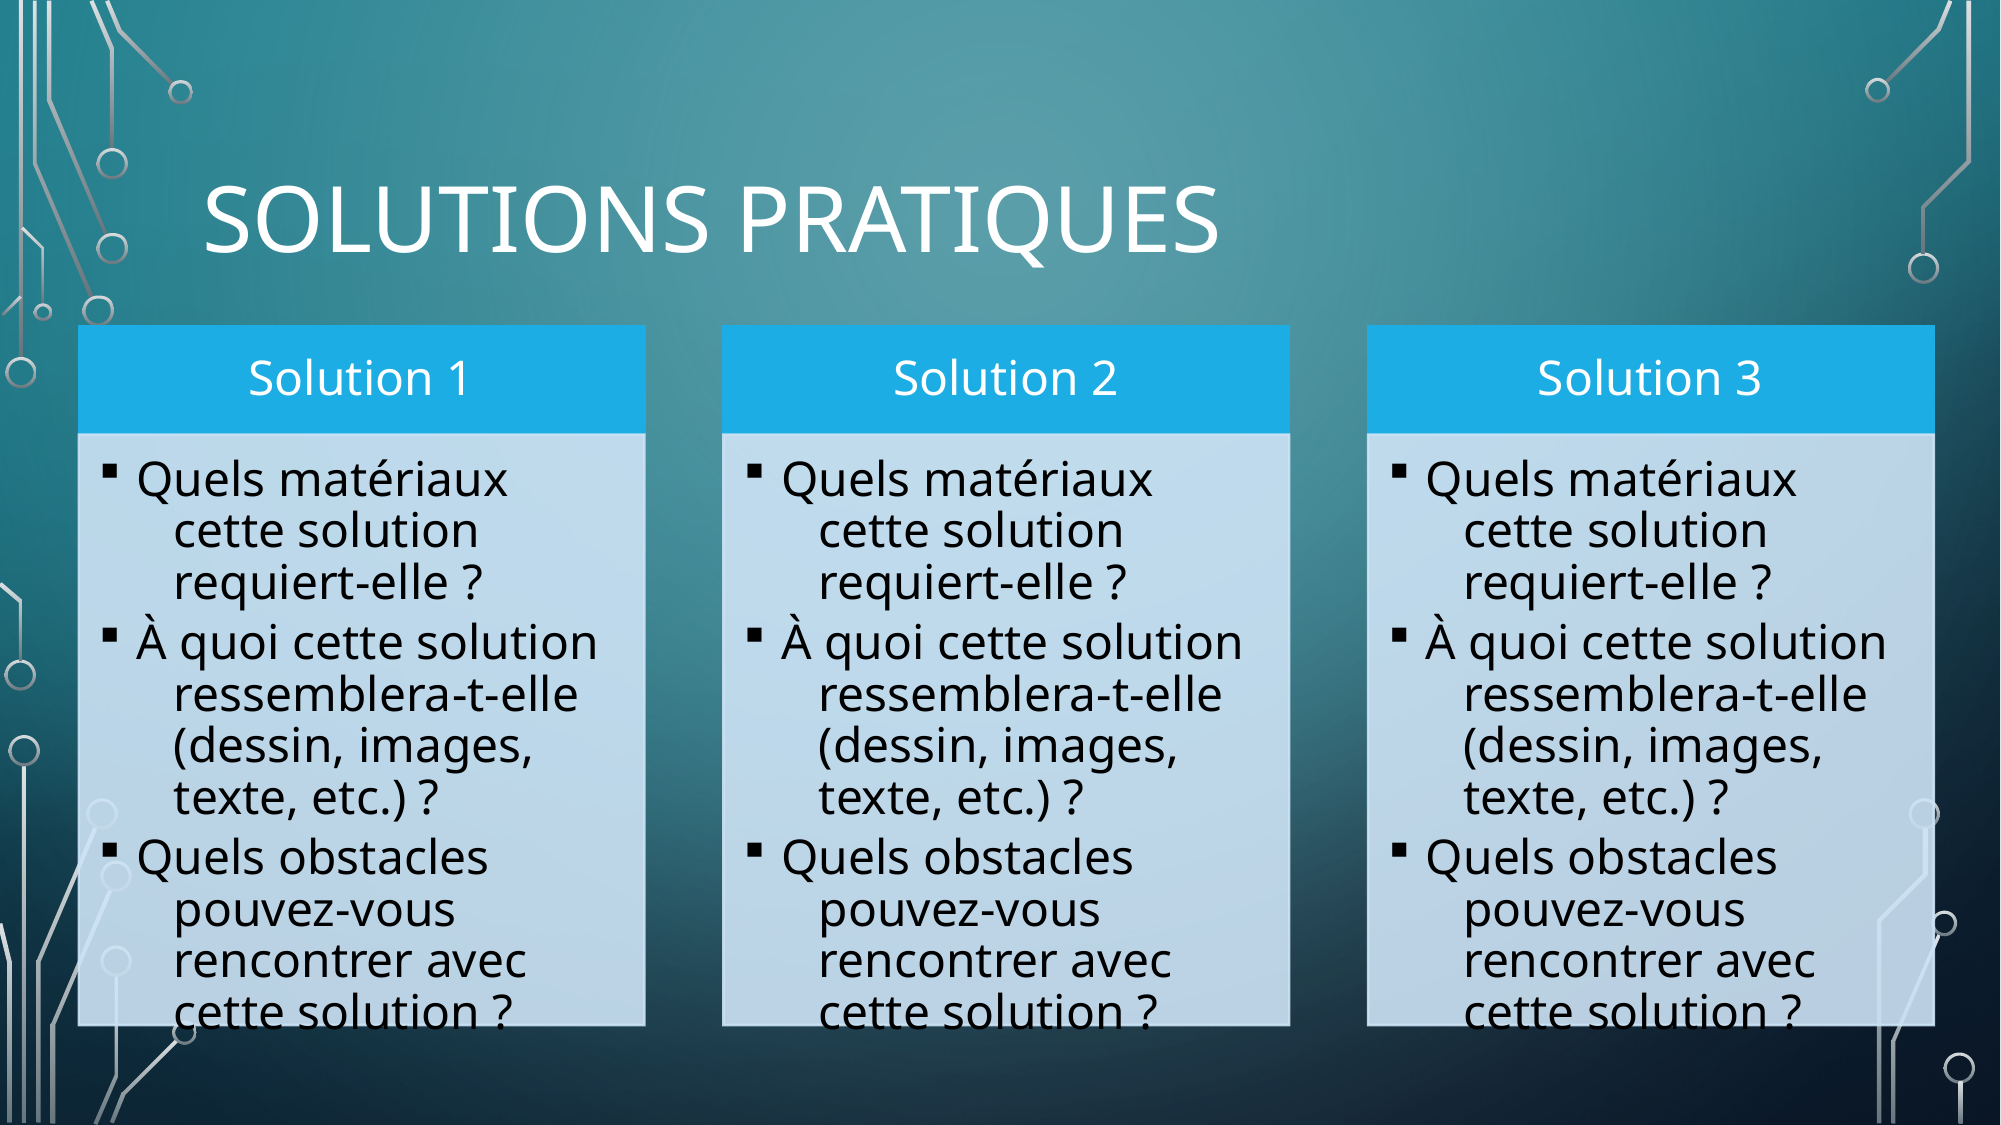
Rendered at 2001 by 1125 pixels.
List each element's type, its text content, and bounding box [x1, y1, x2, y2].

text_box Quels matériaux cette solution requiert-elle ? À quoi cette solution ressemblera-t-elle (dessin, images, texte, etc.) ? Quels obstacles pouvez-vous rencontrer avec cette solution ? [1368, 434, 1934, 1025]
text_box Solution 1 [78, 325, 645, 434]
text_box Quels matériaux cette solution requiert-elle ? À quoi cette solution ressemblera-t-elle (dessin, images, texte, etc.) ? Quels obstacles pouvez-vous rencontrer avec cette solution ? [78, 434, 645, 1025]
title Solutions pratiques [187, 101, 1813, 344]
text_box Solution 3 [1368, 325, 1934, 434]
text_box Quels matériaux cette solution requiert-elle ? À quoi cette solution ressemblera-t-elle (dessin, images, texte, etc.) ? Quels obstacles pouvez-vous rencontrer avec cette solution ? [723, 434, 1290, 1025]
text_box Solution 2 [723, 325, 1290, 434]
